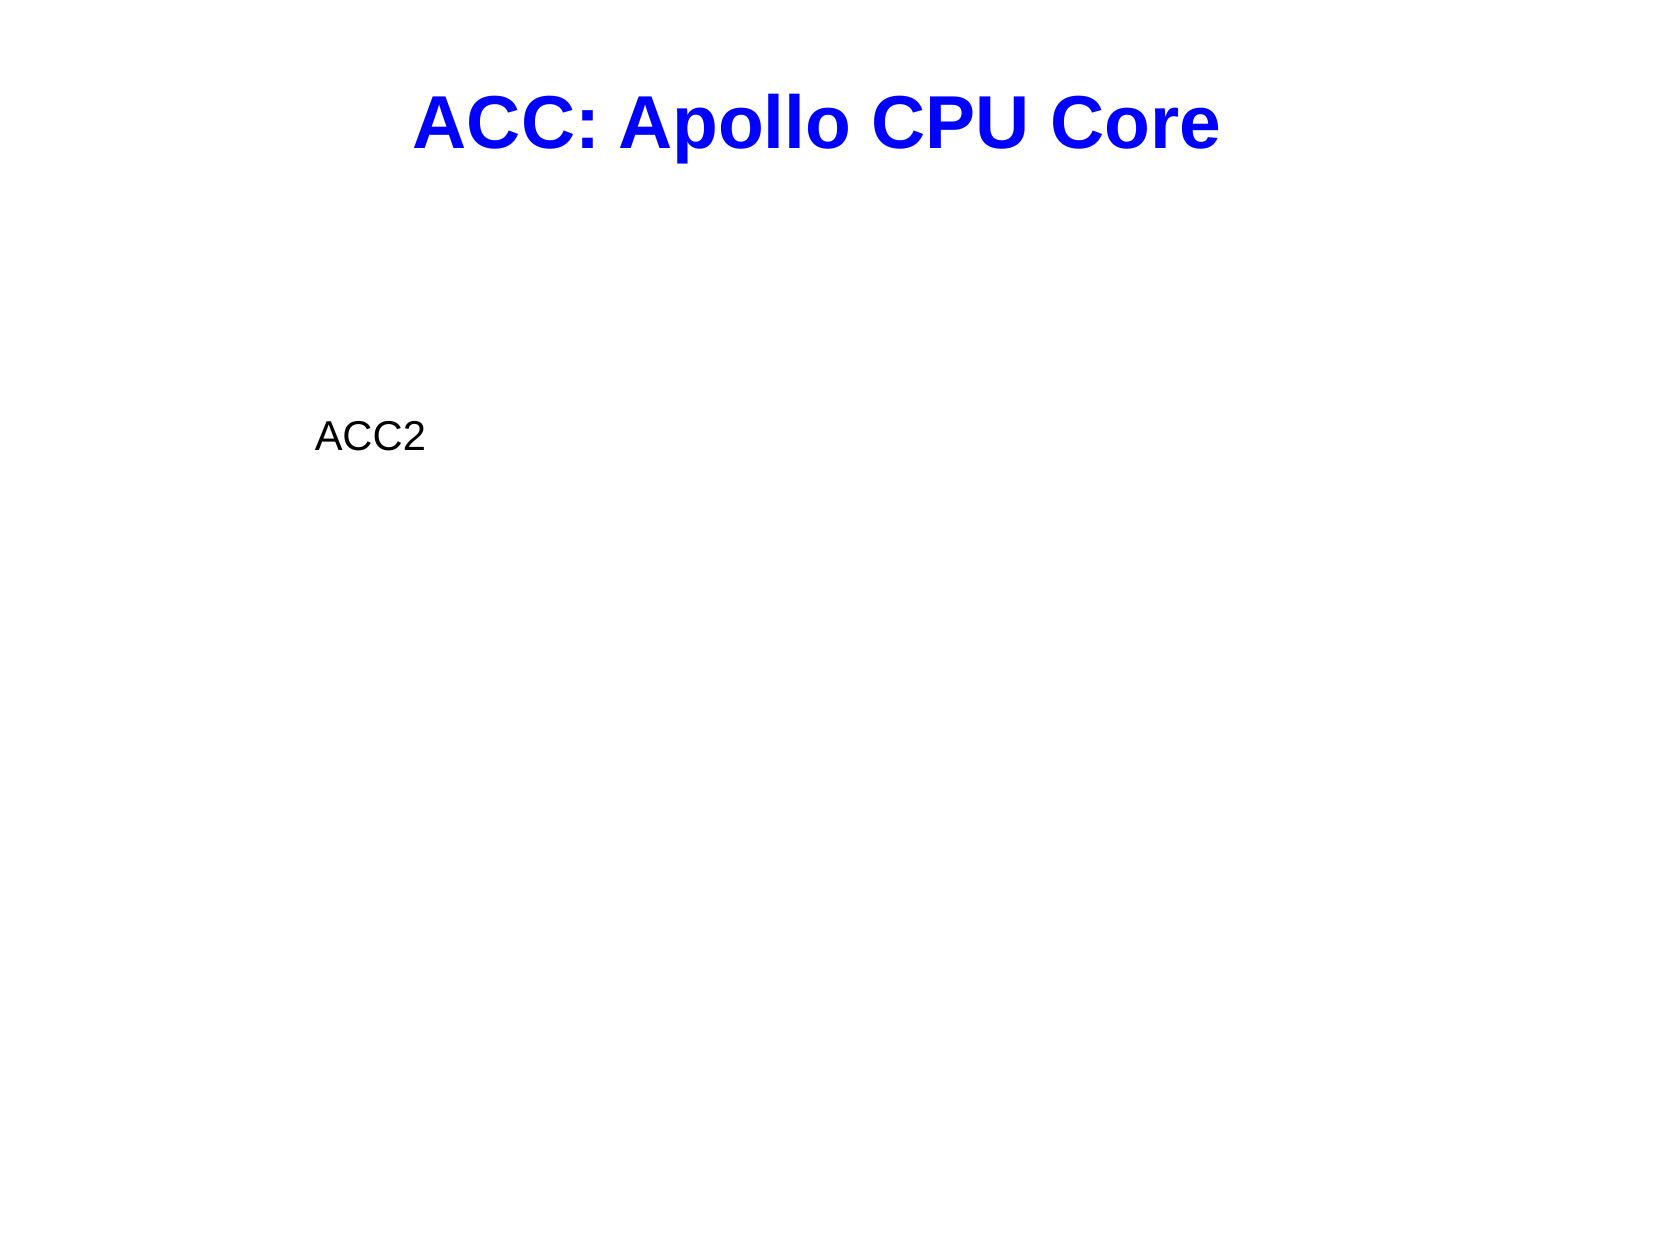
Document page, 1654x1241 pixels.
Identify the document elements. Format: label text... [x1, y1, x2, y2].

text_box ACC2 [300, 405, 1426, 688]
text_box ACC: Apollo CPU Core [90, 73, 1546, 211]
